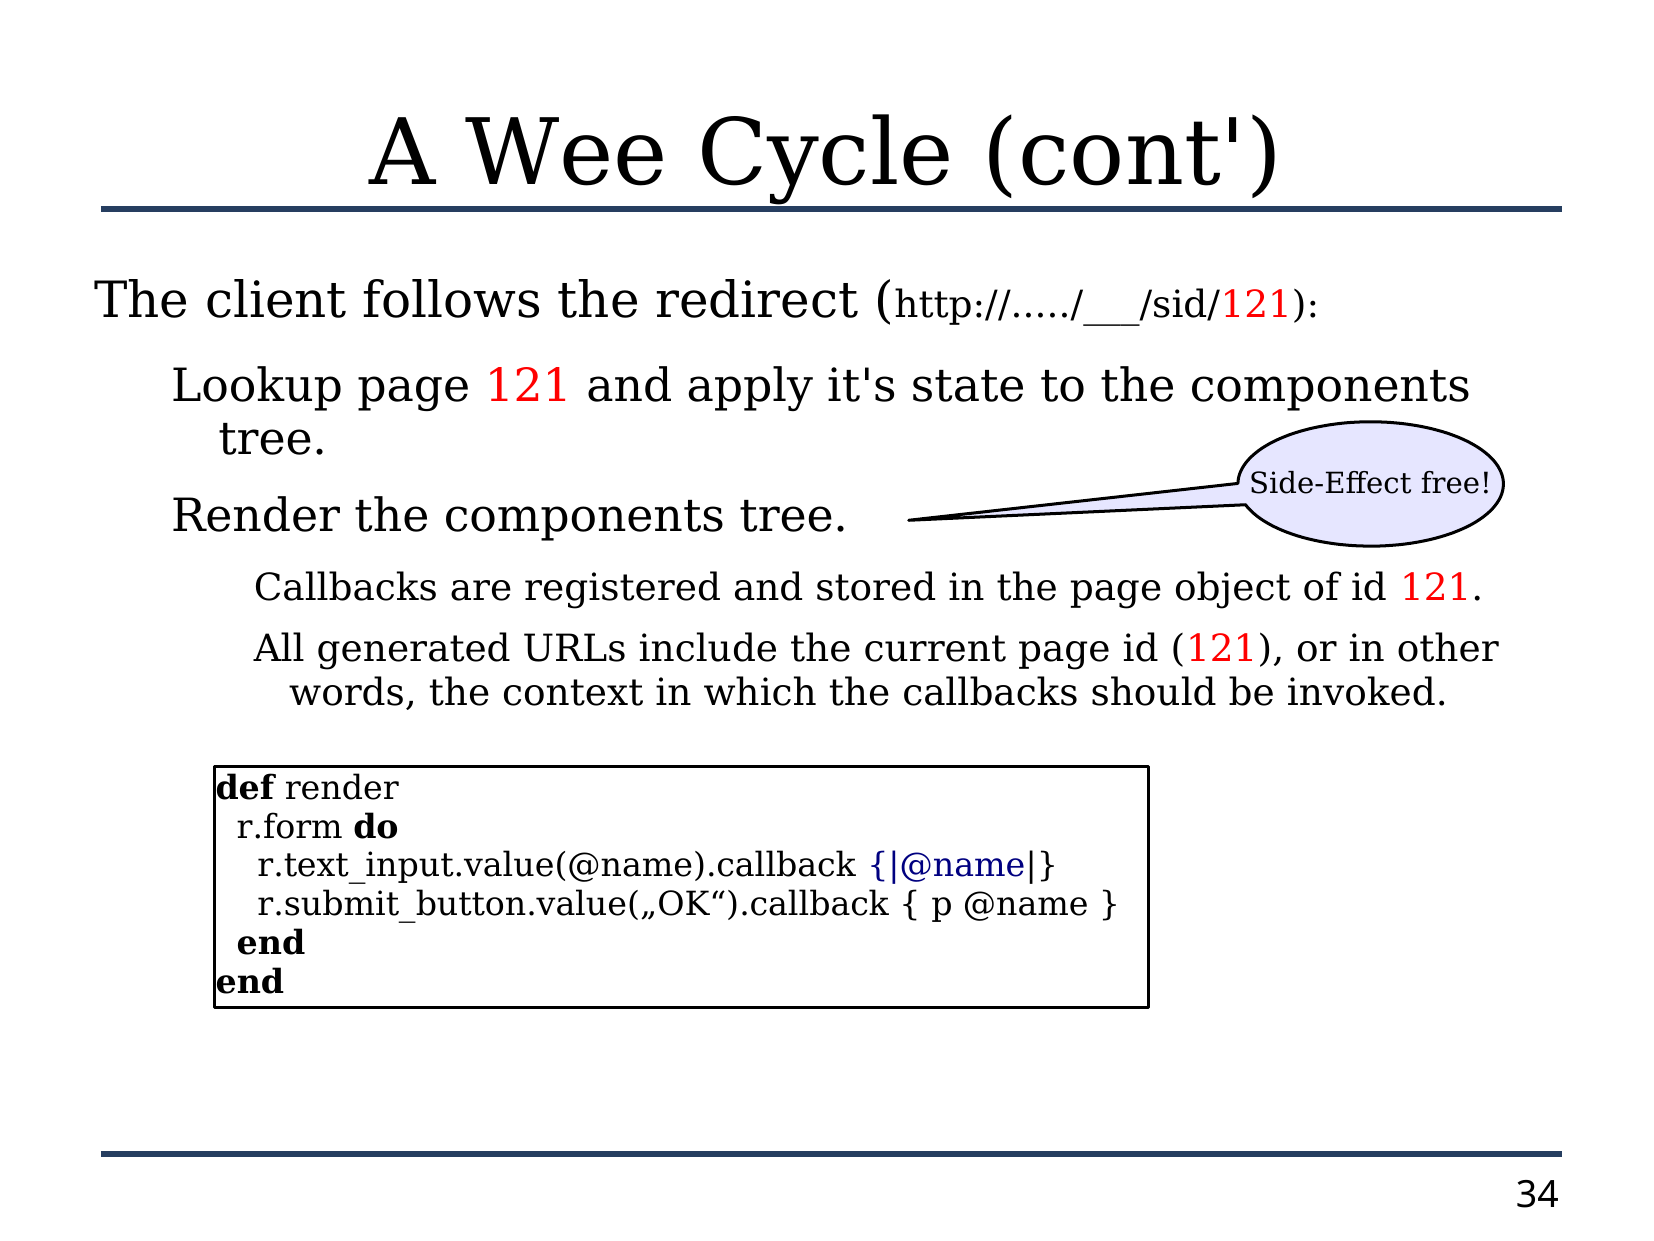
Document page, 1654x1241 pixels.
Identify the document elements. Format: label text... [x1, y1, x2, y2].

list The client follows the redirect (http://...../___/sid/121): Lookup page 121 and apply it's state to the components tree. Render the components tree. Callbacks are registered and stored in the page object of id 121. All generated URLs include the current page id (121), or in other words, the context in which the callbacks should be invoked. [76, 271, 1565, 715]
text_box def render r.form do r.text_input.value(@name).callback {|@name|} r.submit_button.value(„OK“).callback { p @name } end end [214, 766, 1149, 1008]
title A Wee Cycle (cont') [82, 49, 1571, 257]
text_box Side-Effect free! [908, 421, 1504, 547]
